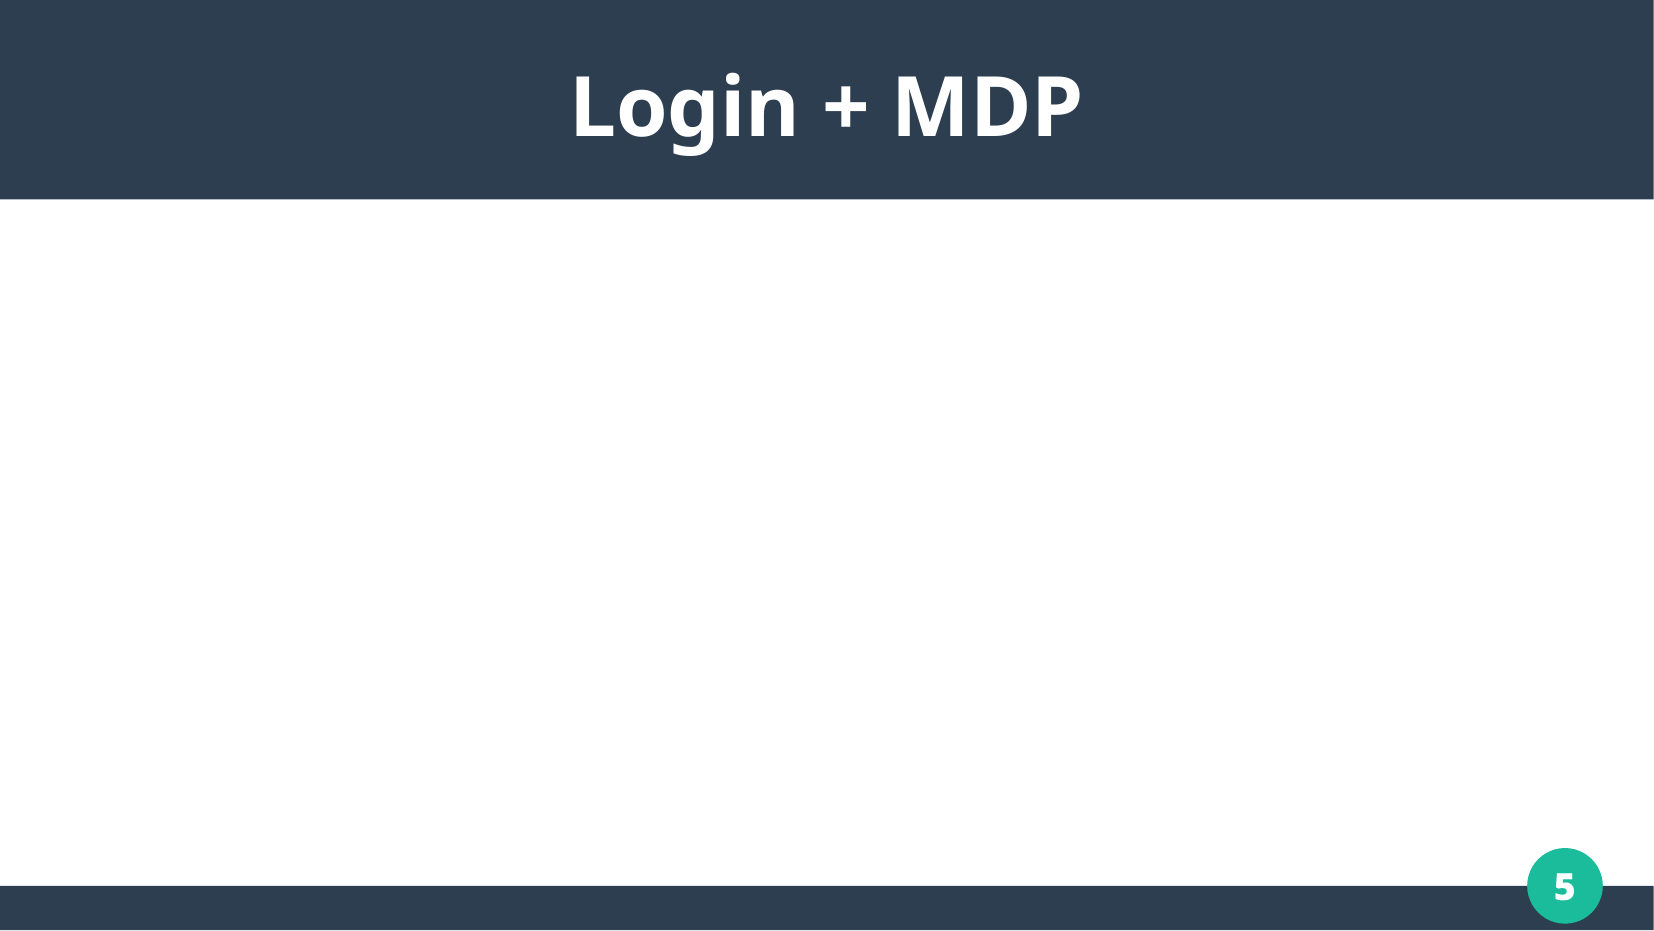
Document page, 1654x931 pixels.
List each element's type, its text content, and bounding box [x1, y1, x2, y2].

title Login + MDP [59, 37, 1595, 156]
